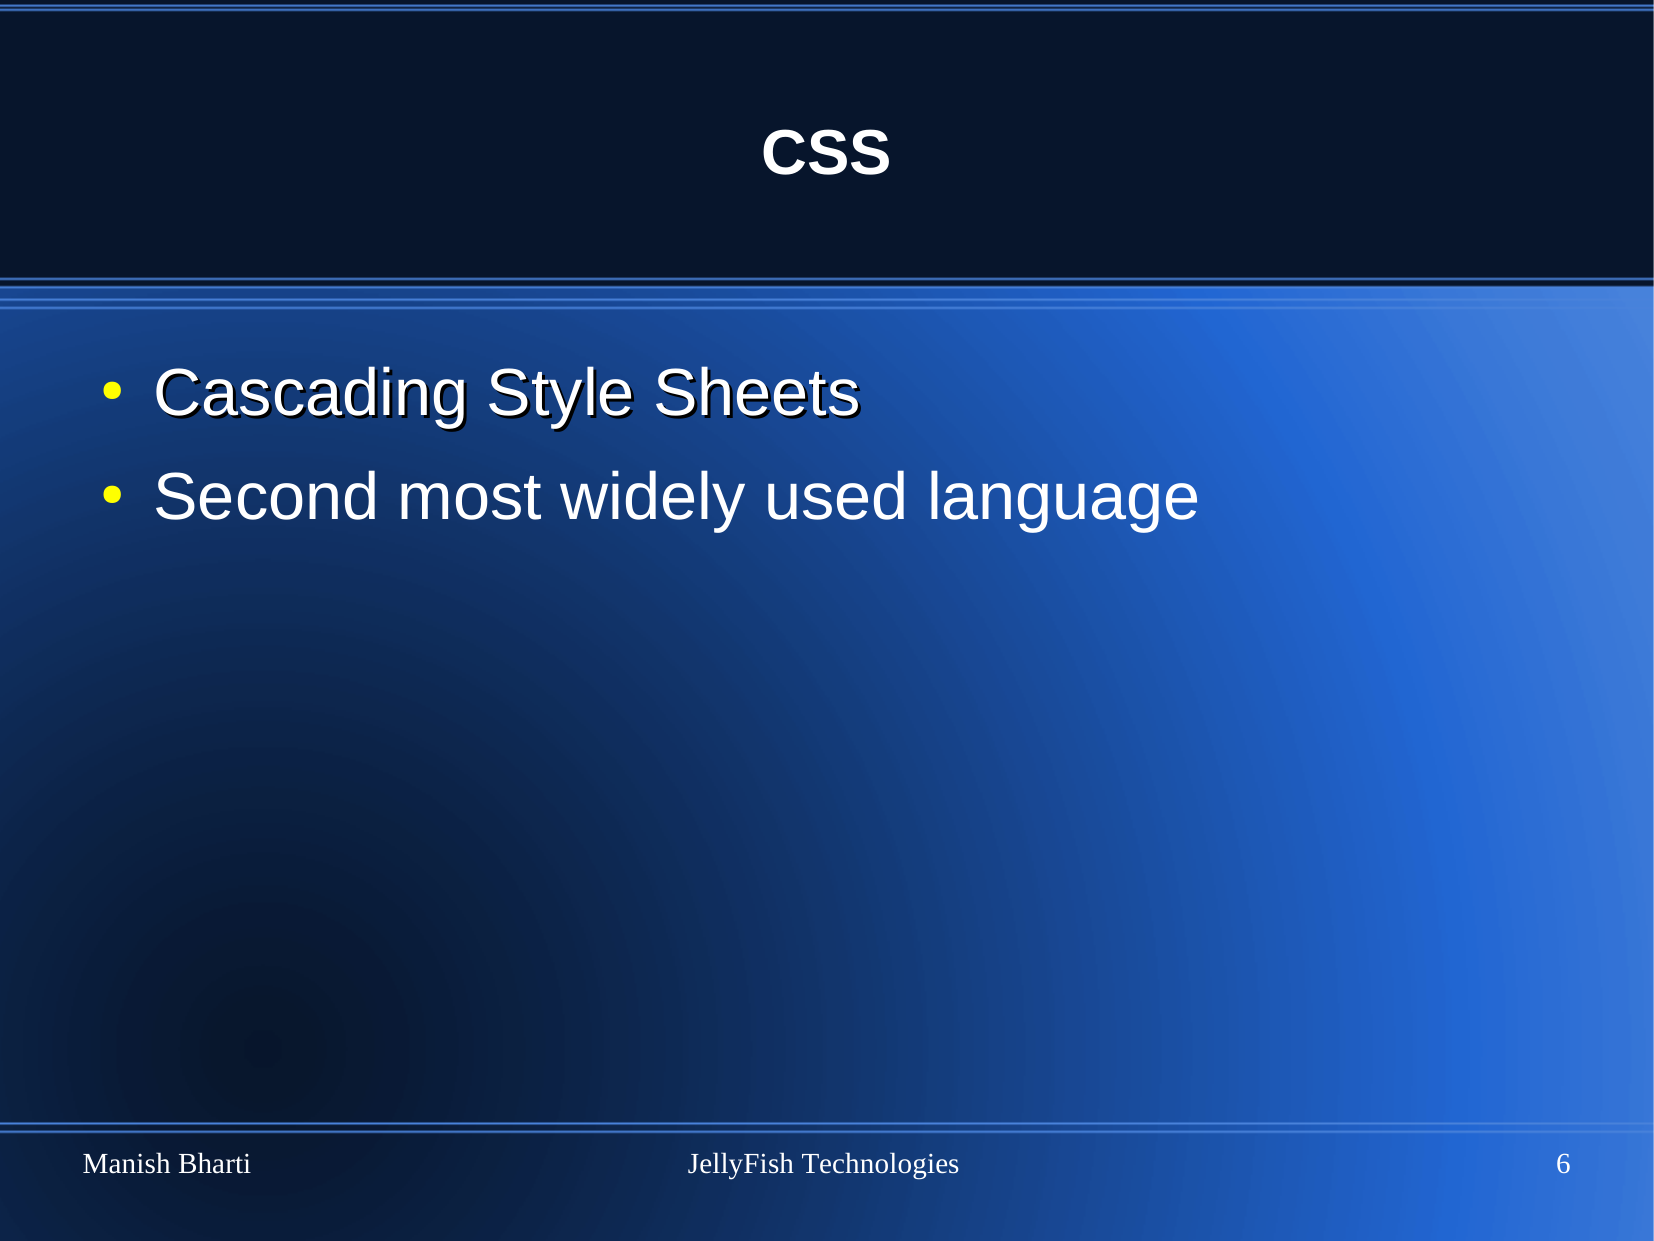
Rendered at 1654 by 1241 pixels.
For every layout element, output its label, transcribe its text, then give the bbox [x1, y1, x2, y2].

title CSS [82, 49, 1571, 257]
list Cascading Style Sheets Second most widely used language [82, 355, 1571, 1075]
picture [0, 0, 1654, 1241]
